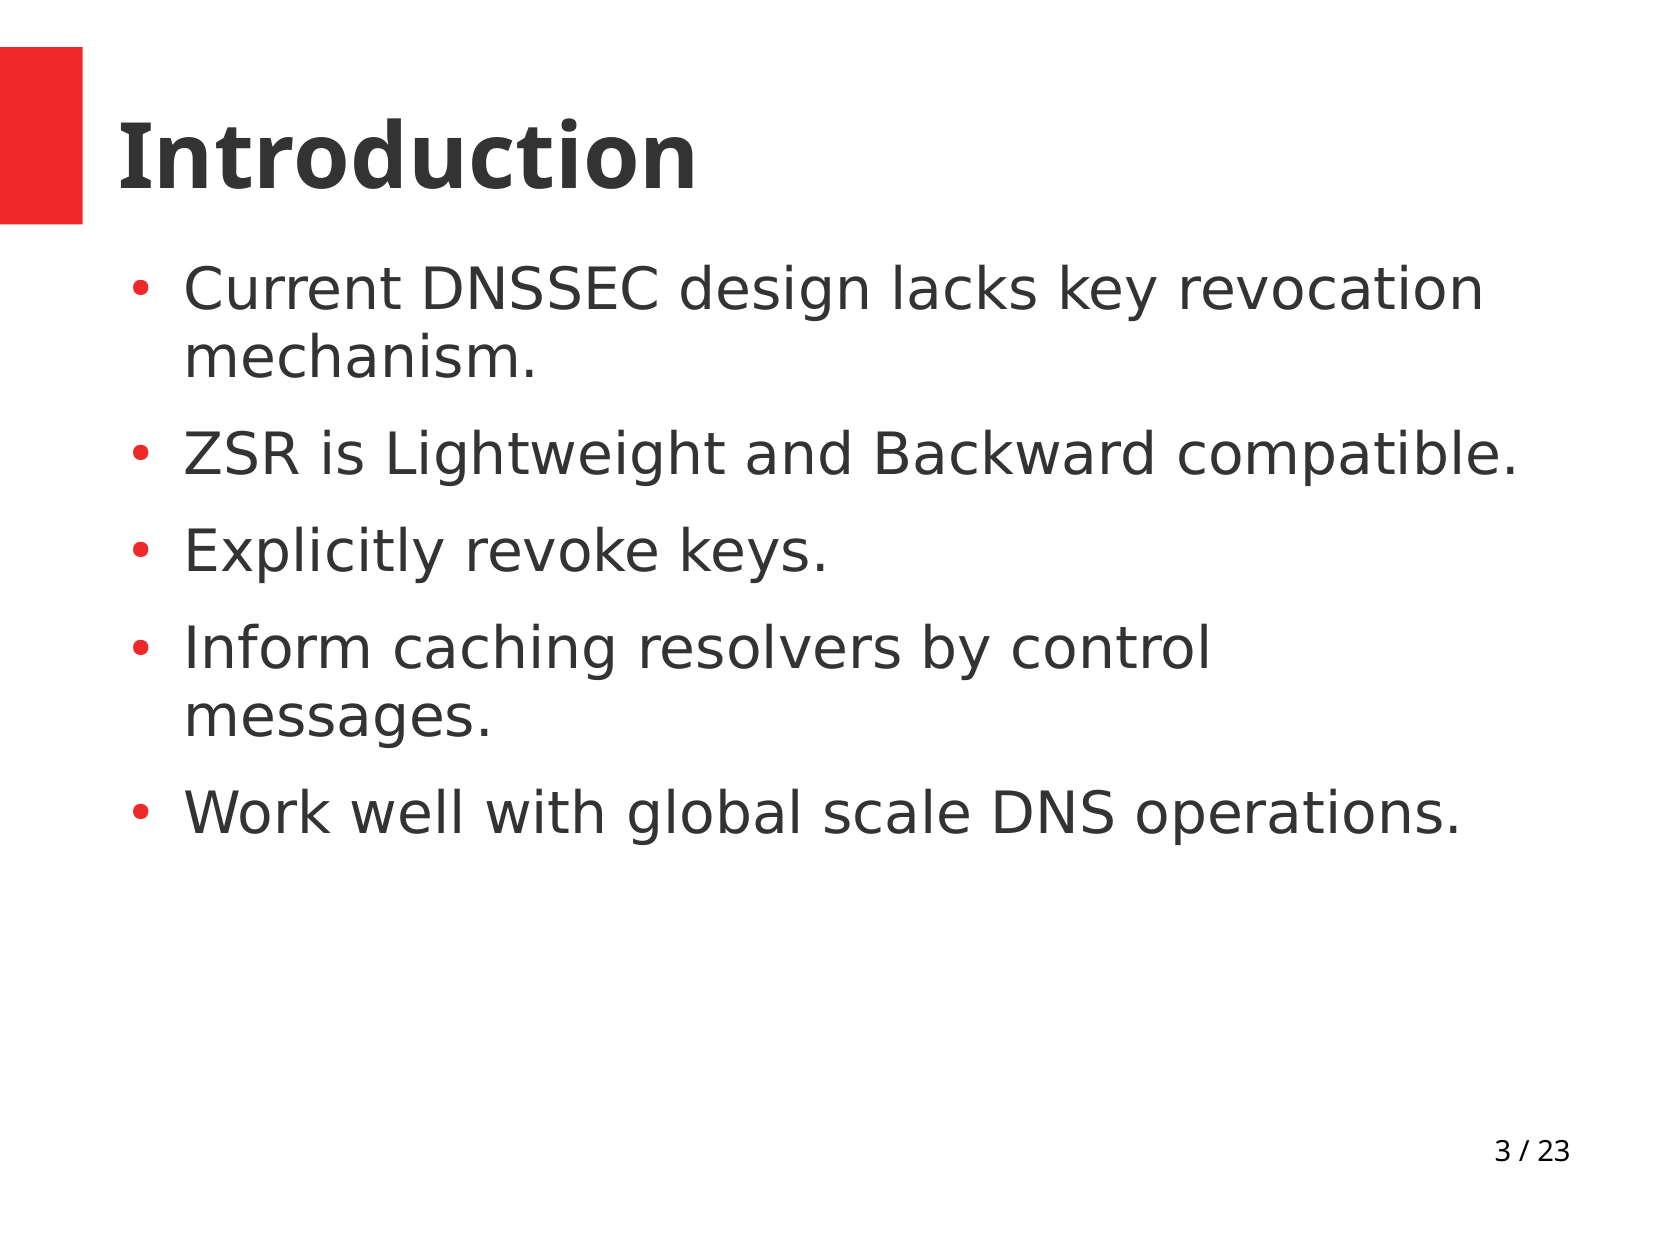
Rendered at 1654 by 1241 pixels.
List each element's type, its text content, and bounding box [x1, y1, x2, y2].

list Current DNSSEC design lacks key revocation mechanism. ZSR is Lightweight and Backward compatible. Explicitly revoke keys. Inform caching resolvers by control messages. Work well with global scale DNS operations. [112, 255, 1531, 976]
title Introduction [118, 49, 1571, 257]
